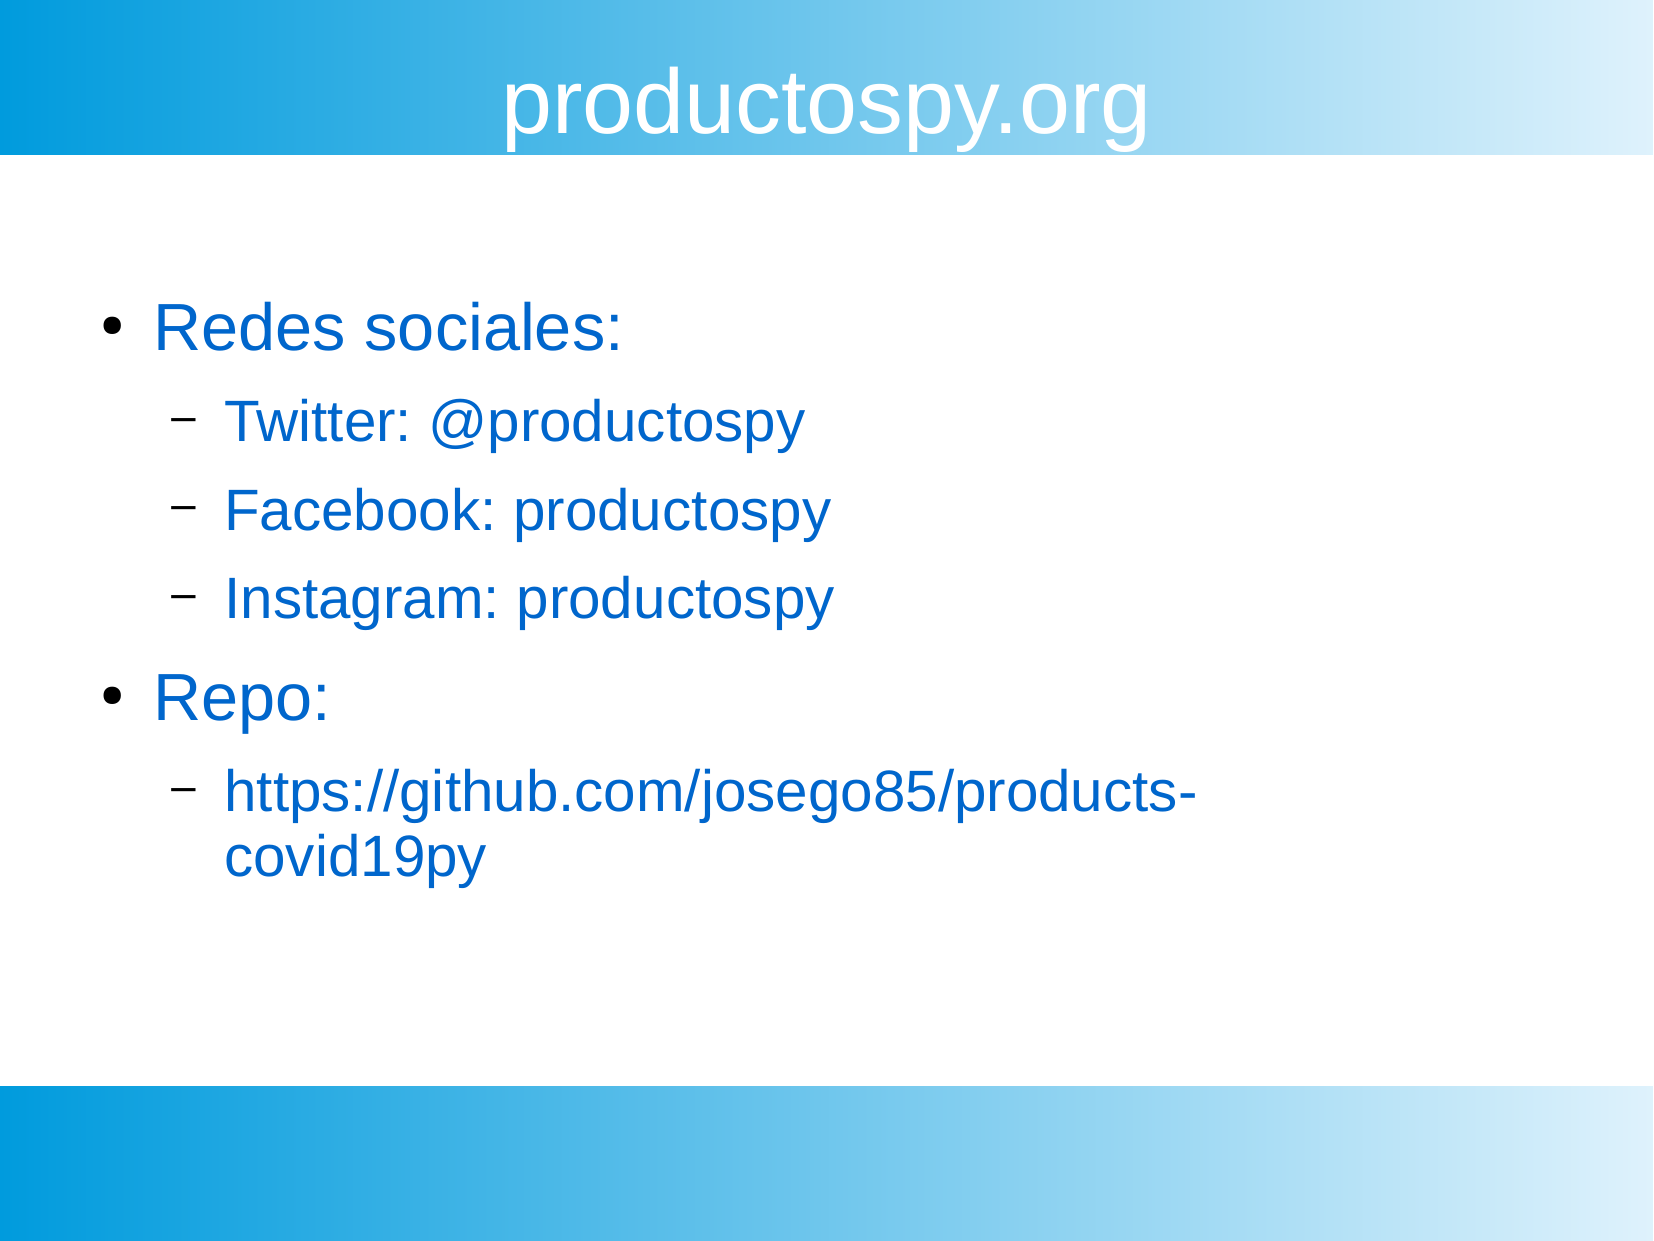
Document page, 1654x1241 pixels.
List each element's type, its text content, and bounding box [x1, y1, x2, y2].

title productospy.org [82, 49, 1571, 155]
list Redes sociales: Twitter: @productospy Facebook: productospy Instagram: productospy Repo: https://github.com/josego85/products-covid19py [82, 290, 1359, 957]
